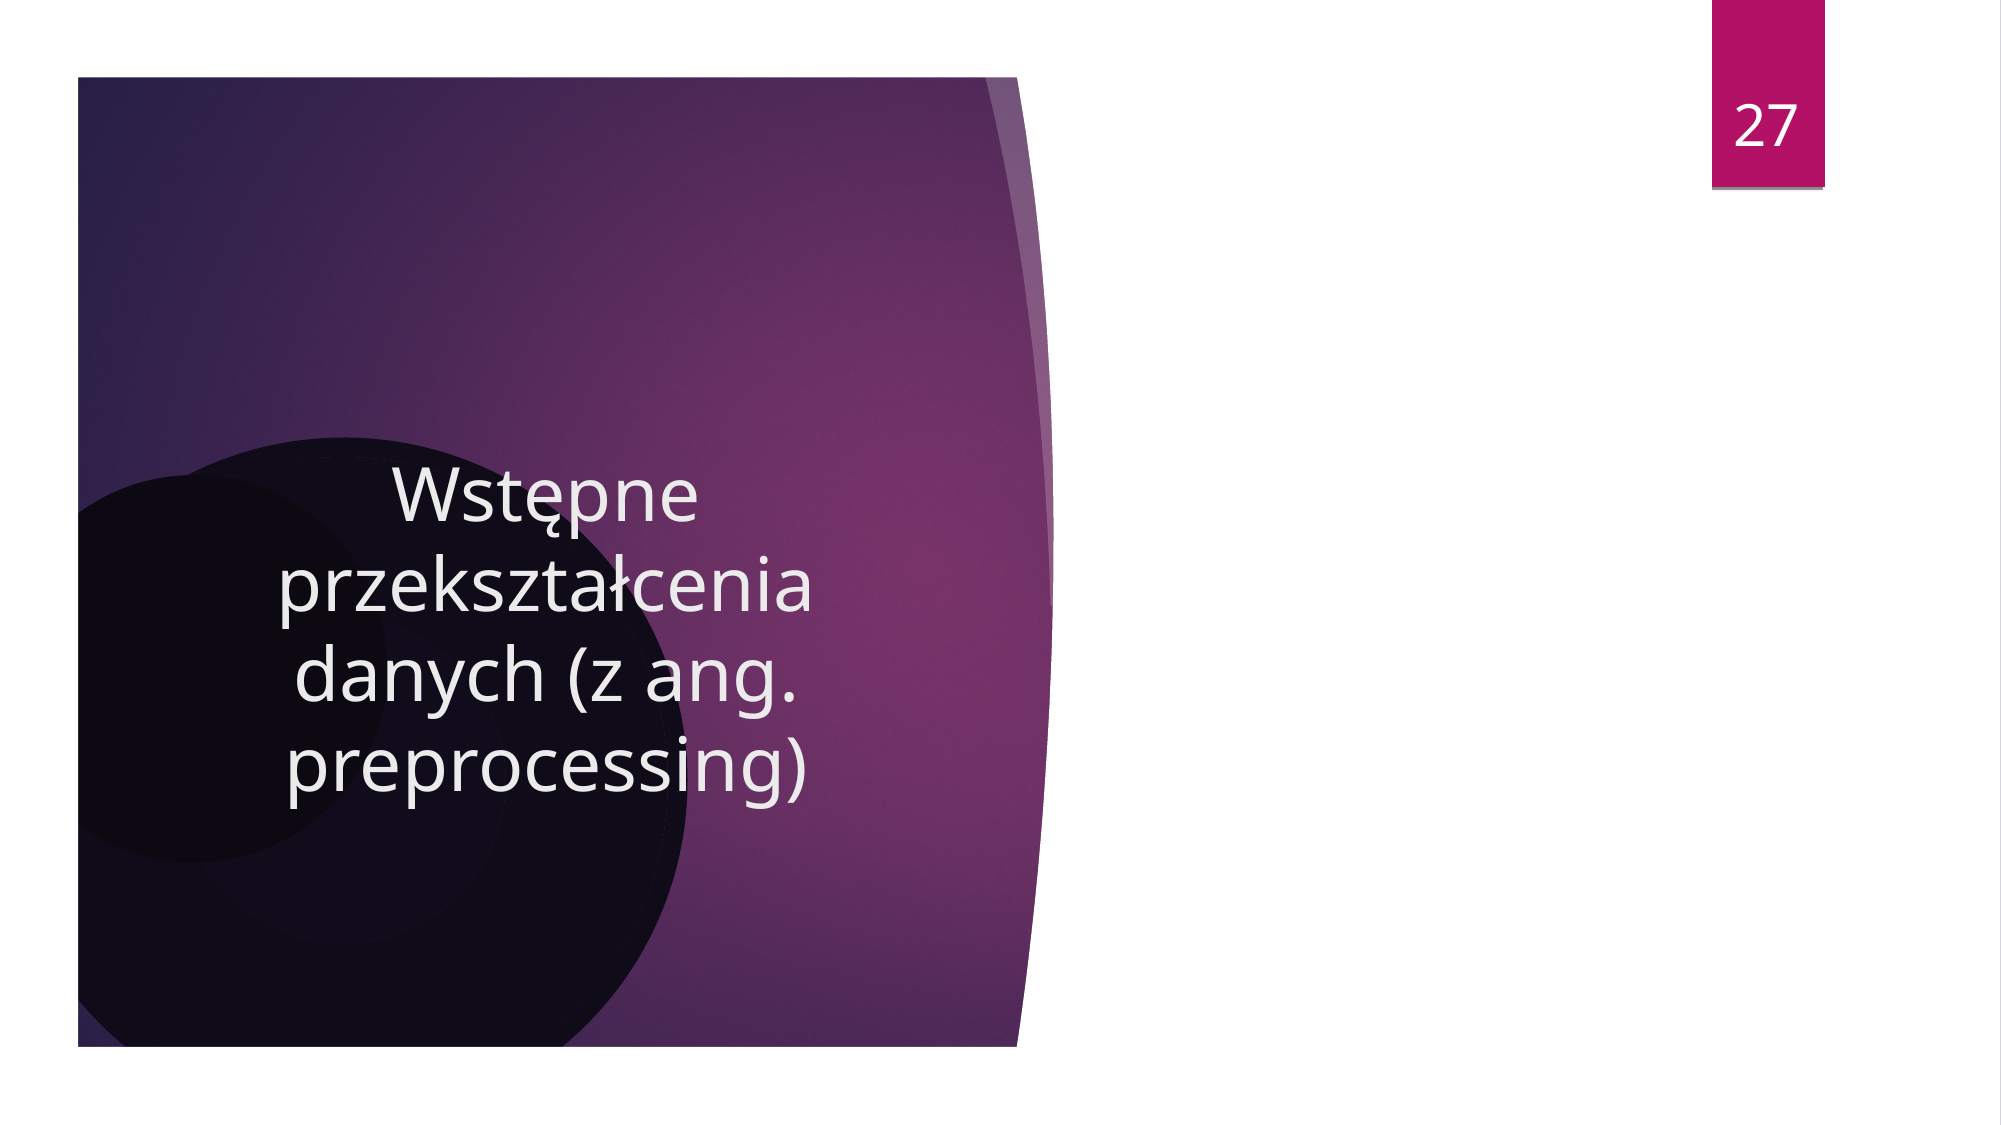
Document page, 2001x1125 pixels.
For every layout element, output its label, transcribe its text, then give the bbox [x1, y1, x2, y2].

title Wstępne przekształcenia danych (z ang. preprocessing) [197, 353, 912, 772]
text_box [1698, 48, 1836, 175]
